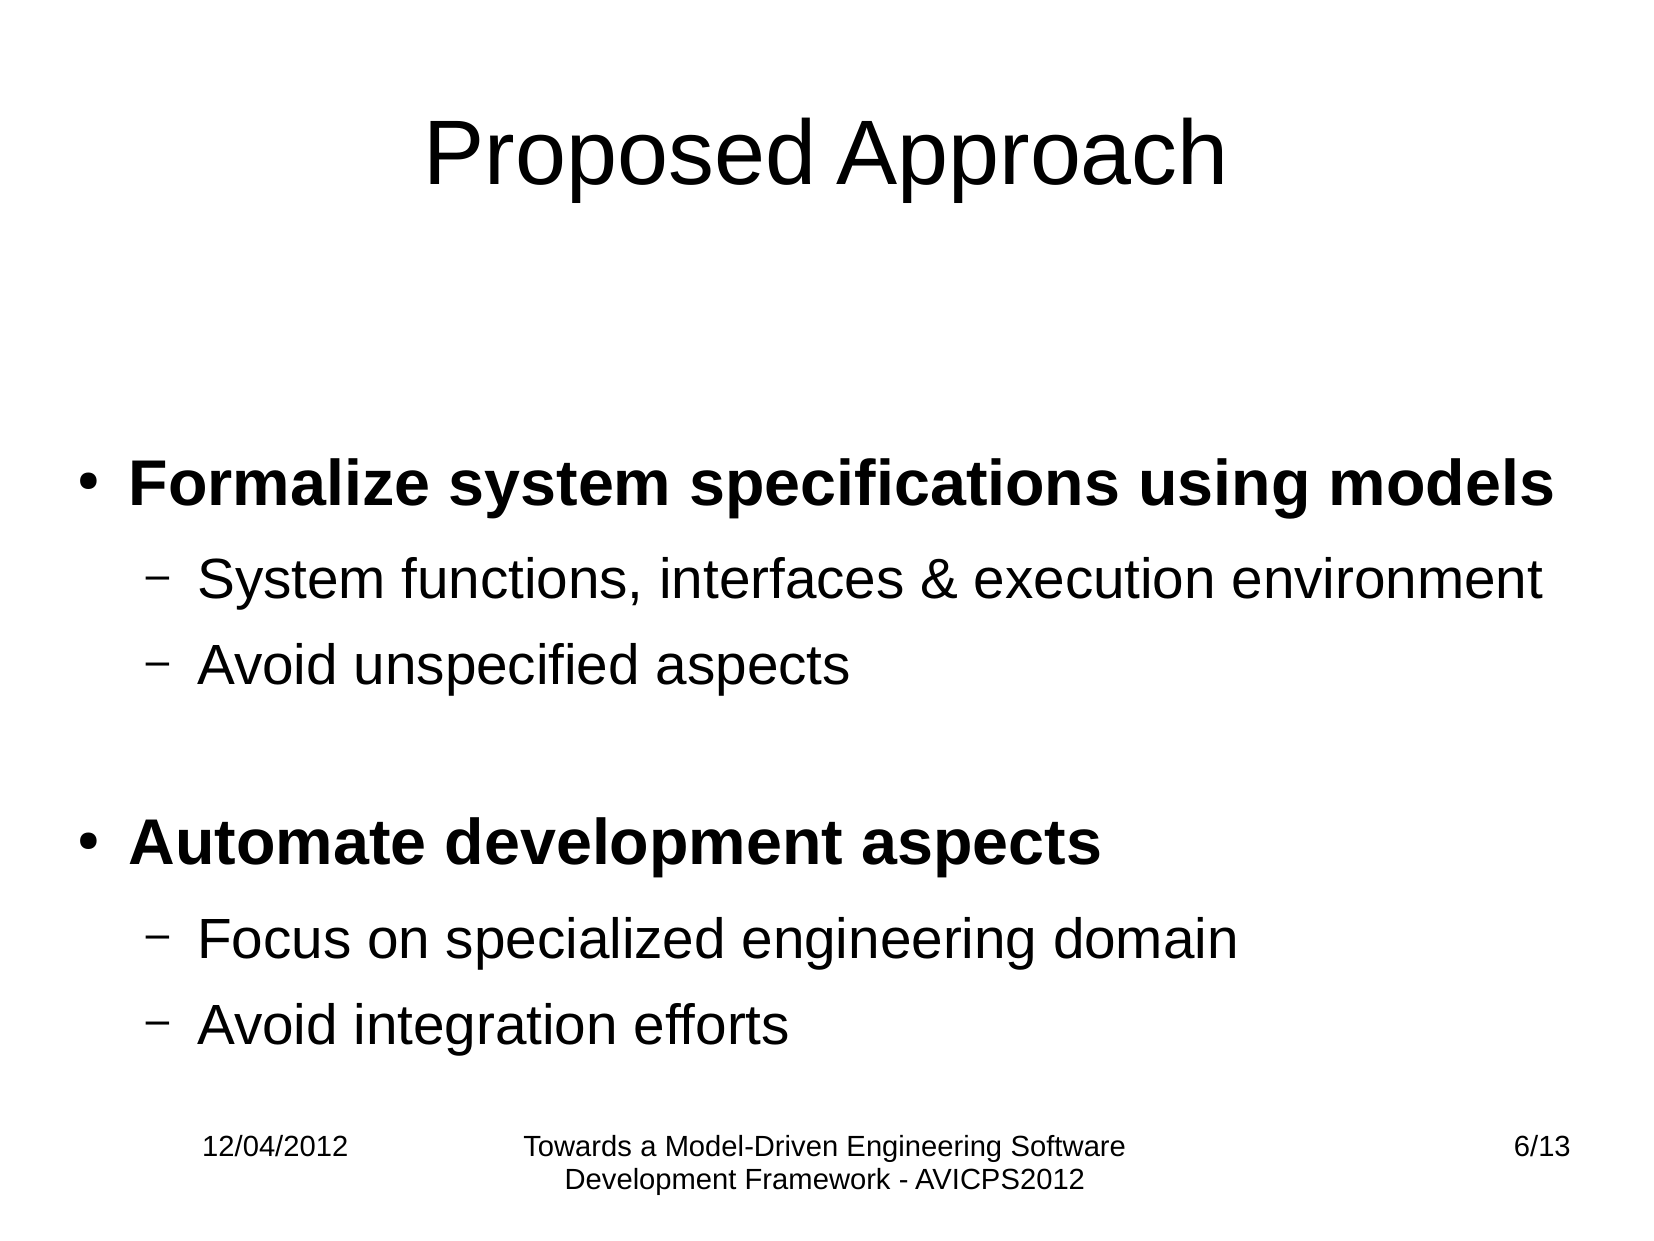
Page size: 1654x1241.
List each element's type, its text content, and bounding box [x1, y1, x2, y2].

title Proposed Approach [82, 49, 1571, 257]
list Formalize system specifications using models System functions, interfaces & execution environment Avoid unspecified aspects Automate development aspects Focus on specialized engineering domain Avoid integration efforts [60, 345, 1598, 1066]
